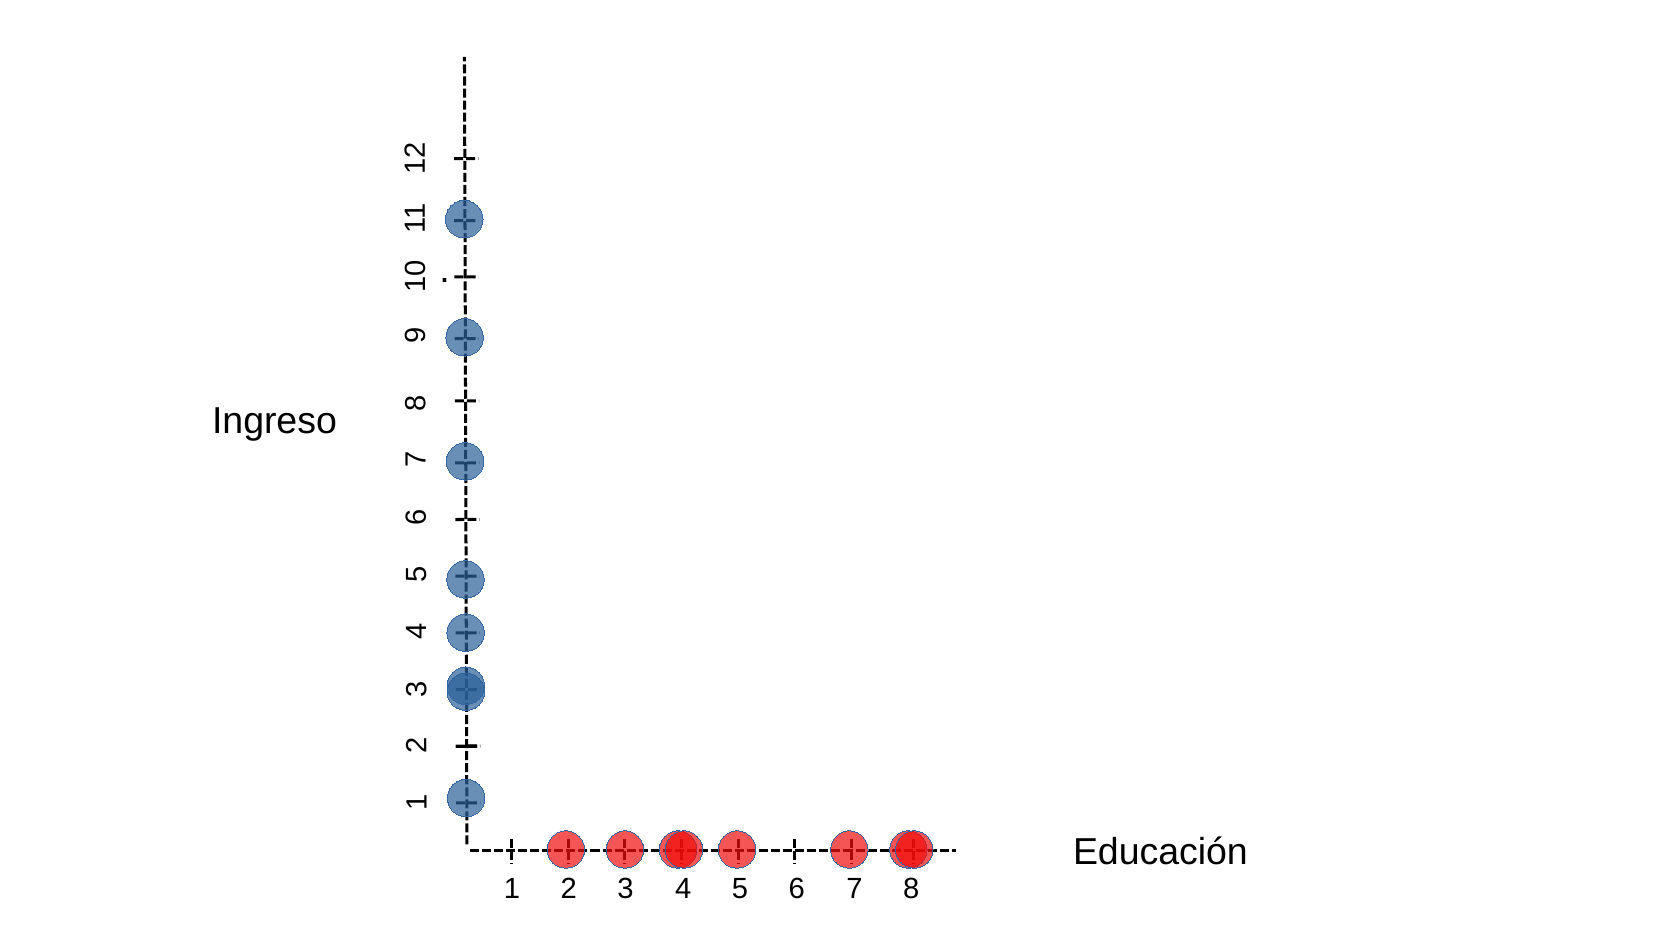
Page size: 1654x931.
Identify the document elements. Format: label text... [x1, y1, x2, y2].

text_box 1 [489, 864, 536, 912]
text_box Educación [1023, 822, 1298, 880]
text_box [547, 830, 585, 869]
text_box 11 [390, 190, 471, 249]
text_box 6 [391, 494, 440, 541]
text_box 2 [392, 722, 441, 769]
text_box [446, 560, 485, 599]
text_box [606, 830, 644, 869]
text_box 4 [660, 864, 707, 912]
text_box [447, 779, 485, 817]
text_box . [471, 240, 478, 298]
text_box [889, 830, 934, 869]
text_box 6 [773, 864, 821, 912]
text_box 3 [392, 665, 441, 712]
text_box [446, 442, 484, 481]
text_box [718, 830, 756, 869]
text_box 3 [602, 864, 649, 912]
text_box Ingreso [137, 391, 412, 449]
text_box [830, 830, 869, 869]
text_box [445, 318, 484, 357]
text_box 7 [391, 436, 440, 483]
text_box 8 [888, 864, 935, 912]
text_box [659, 830, 703, 869]
text_box 5 [717, 864, 764, 912]
text_box 4 [392, 607, 440, 654]
text_box 12 [390, 112, 471, 190]
text_box 8 [391, 379, 440, 426]
text_box 1 [392, 778, 441, 826]
text_box [471, 201, 484, 237]
text_box 9 [391, 312, 439, 359]
text_box [447, 666, 485, 711]
text_box 2 [545, 864, 593, 912]
text_box 5 [392, 550, 440, 598]
text_box 10 [390, 248, 472, 308]
text_box 7 [831, 864, 879, 912]
text_box [446, 613, 485, 652]
